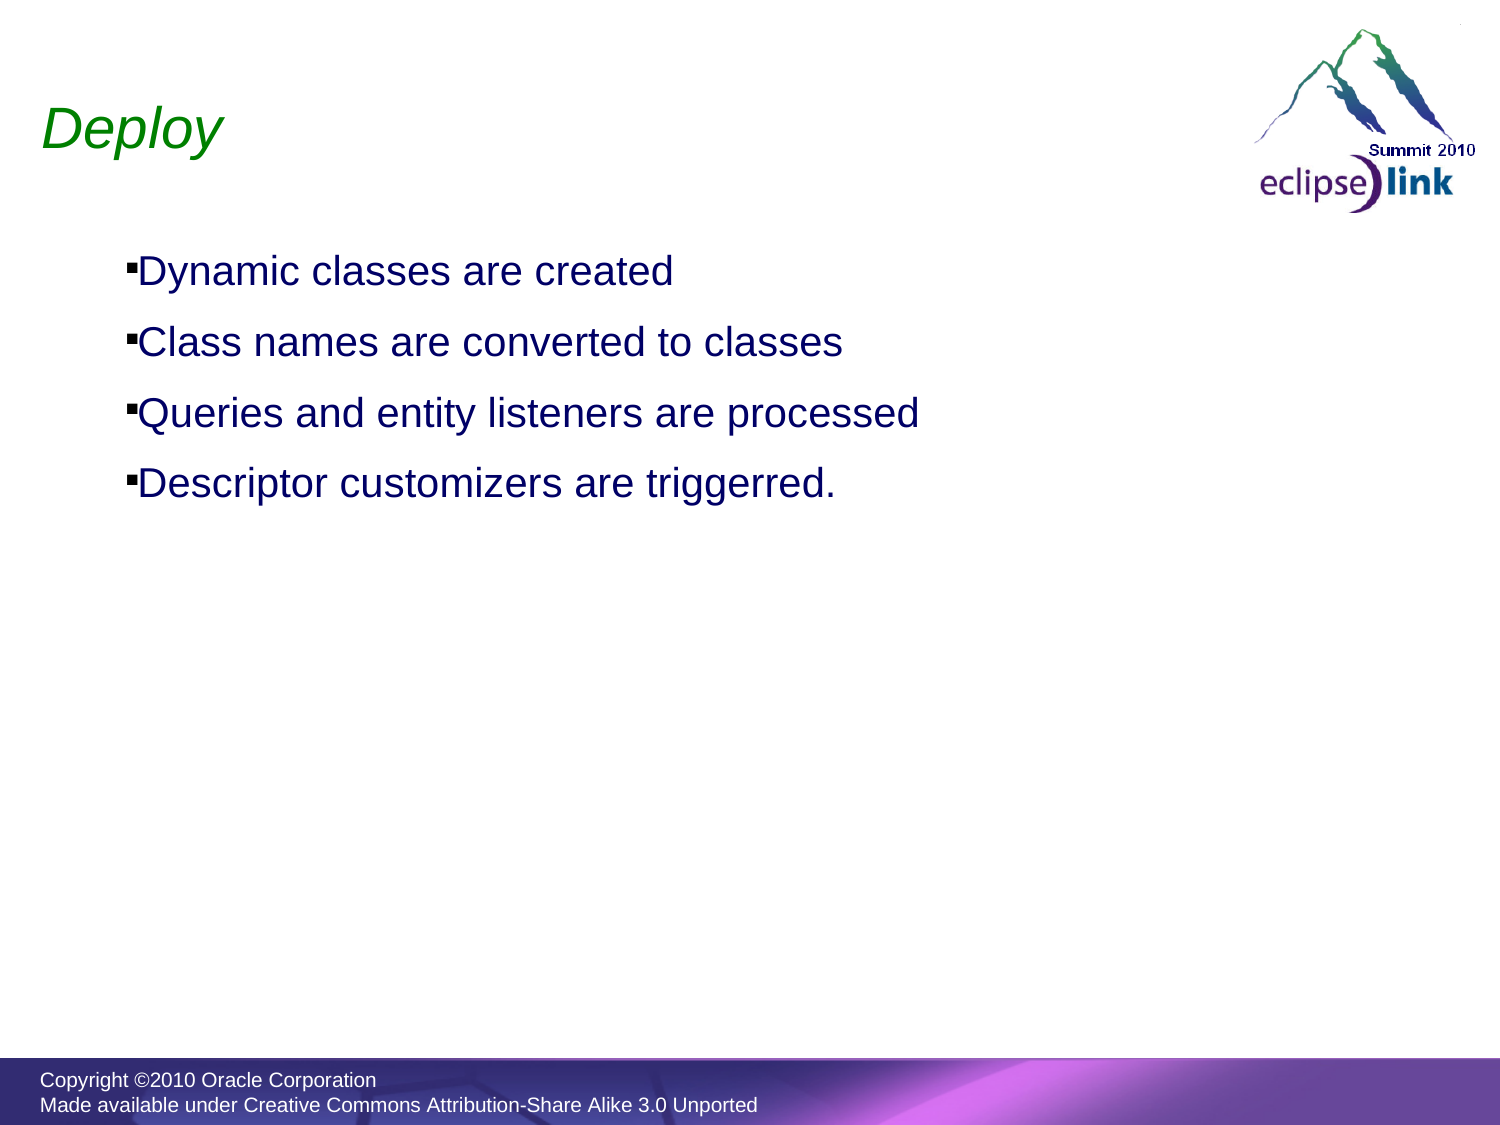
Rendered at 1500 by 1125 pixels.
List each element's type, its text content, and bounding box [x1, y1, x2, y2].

picture [0, 1058, 1500, 1125]
picture [1250, 24, 1478, 215]
title Deploy [26, 90, 1223, 173]
list Dynamic classes are created Class names are converted to classes Queries and entity listeners are processed Descriptor customizers are triggerred. [112, 236, 1388, 1020]
